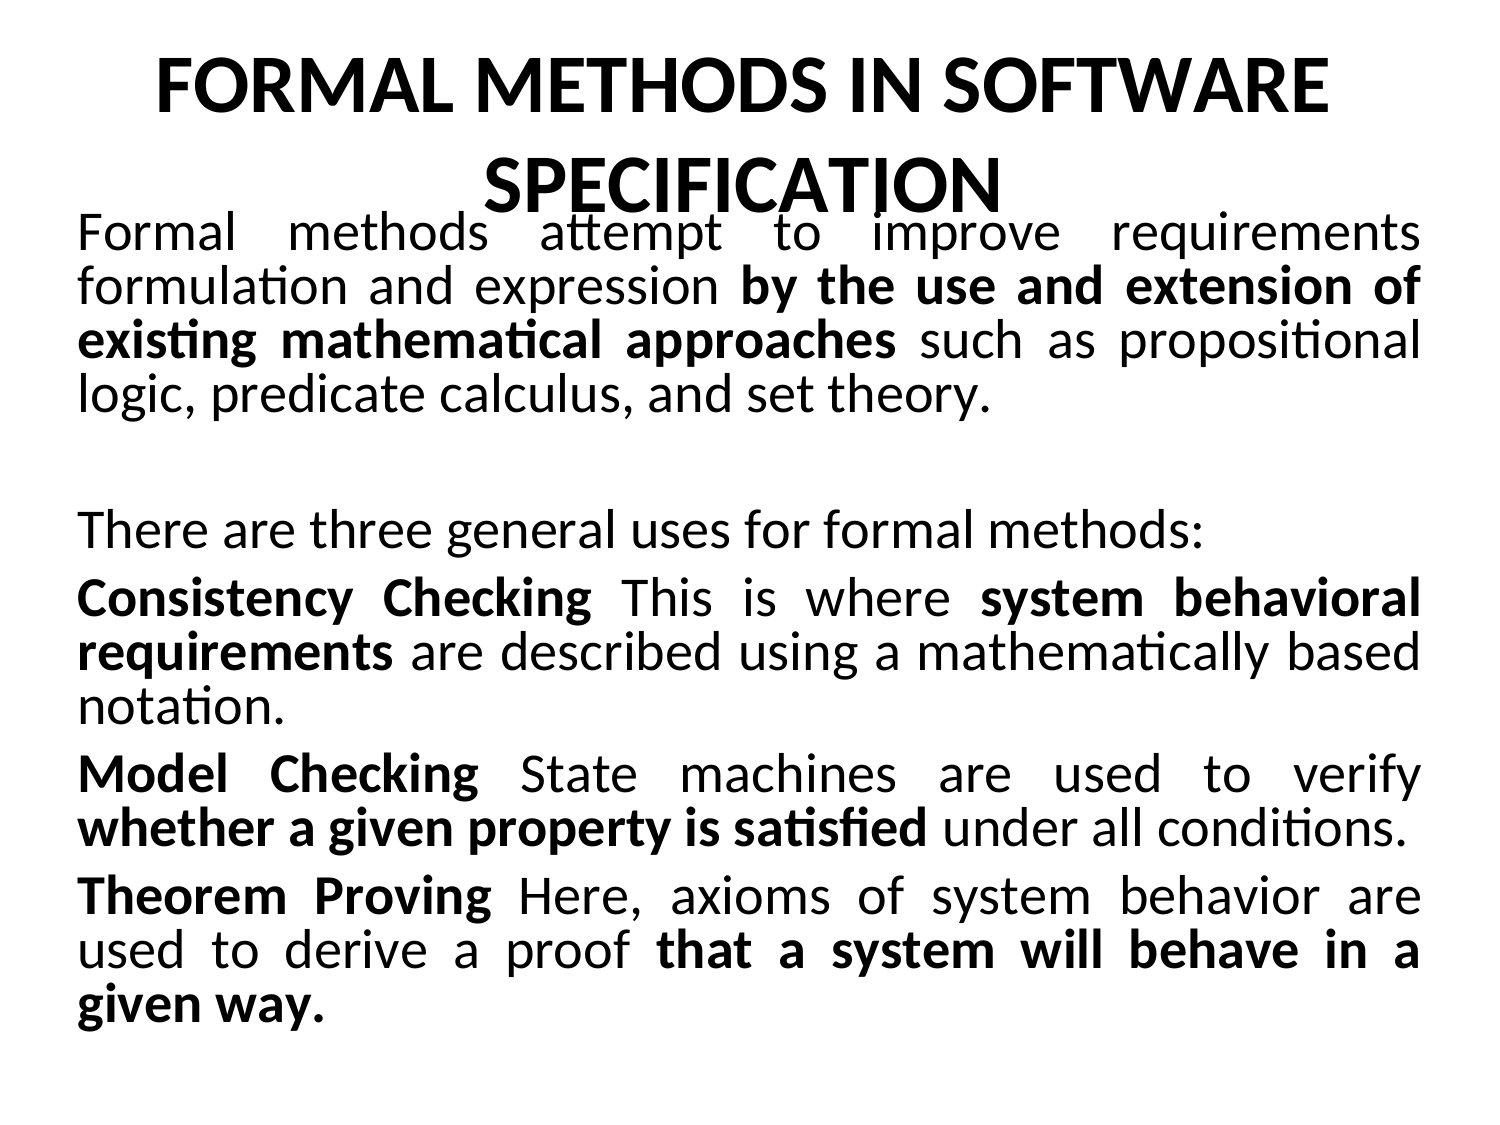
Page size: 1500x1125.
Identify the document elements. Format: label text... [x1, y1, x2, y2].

subtitle Formal methods attempt to improve requirements formulation and expression by the use and extension of existing mathematical approaches such as propositional logic, predicate calculus, and set theory. There are three general uses for formal methods: Consistency Checking This is where system behavioral requirements are described using a mathematically based notation. Model Checking State machines are used to verify whether a given property is satisfied under all conditions. Theorem Proving Here, axioms of system behavior are used to derive a proof that a system will behave in a given way. [62, 200, 1438, 1088]
title FORMAL METHODS IN SOFTWARE SPECIFICATION [0, 21, 1488, 238]
